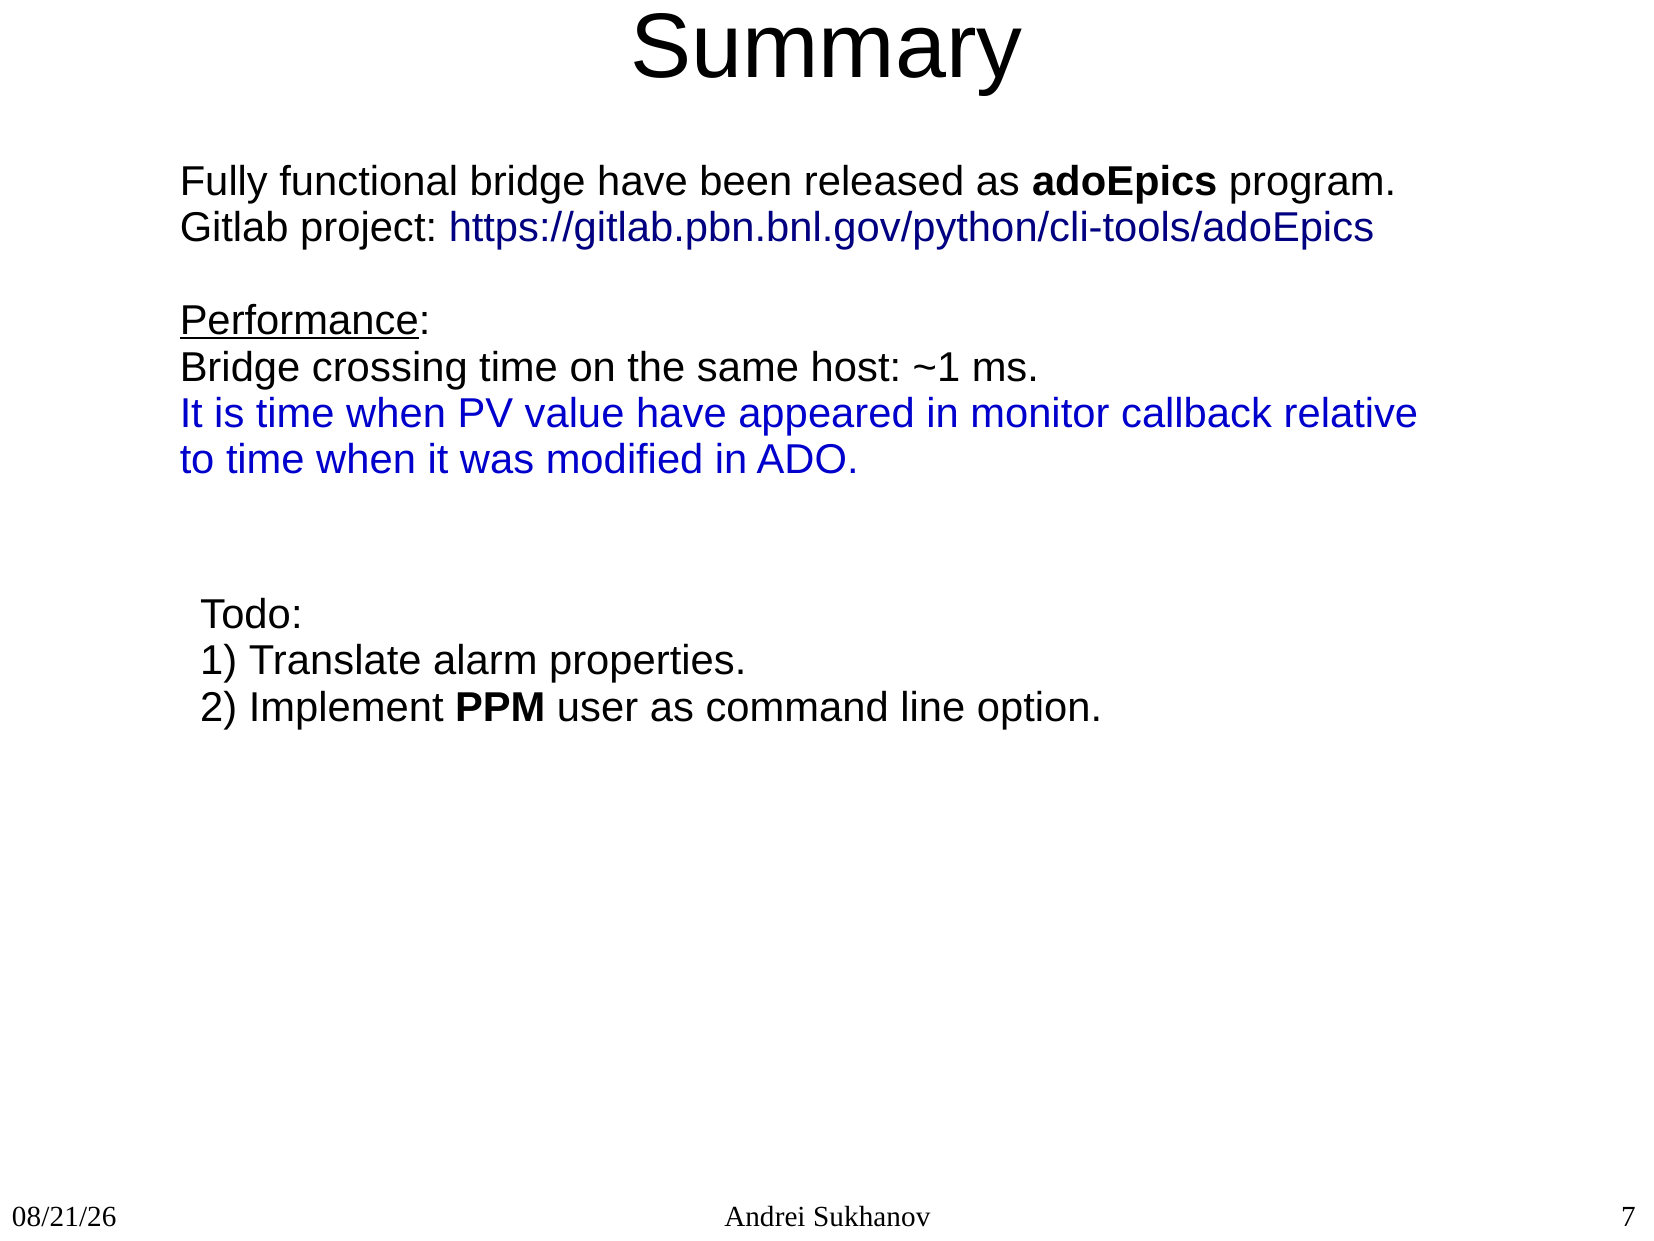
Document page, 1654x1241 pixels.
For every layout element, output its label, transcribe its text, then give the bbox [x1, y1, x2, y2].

text_box Todo: Translate alarm properties. Implement PPM user as command line option. [185, 583, 1118, 738]
title Summary [82, 0, 1571, 98]
text_box Fully functional bridge have been released as adoEpics program. Gitlab project: https://gitlab.pbn.bnl.gov/python/cli-tools/adoEpics Performance: Bridge crossing time on the same host: ~1 ms. It is time when PV value have appeared in monitor callback relative to time when it was modified in ADO. [165, 150, 1471, 584]
